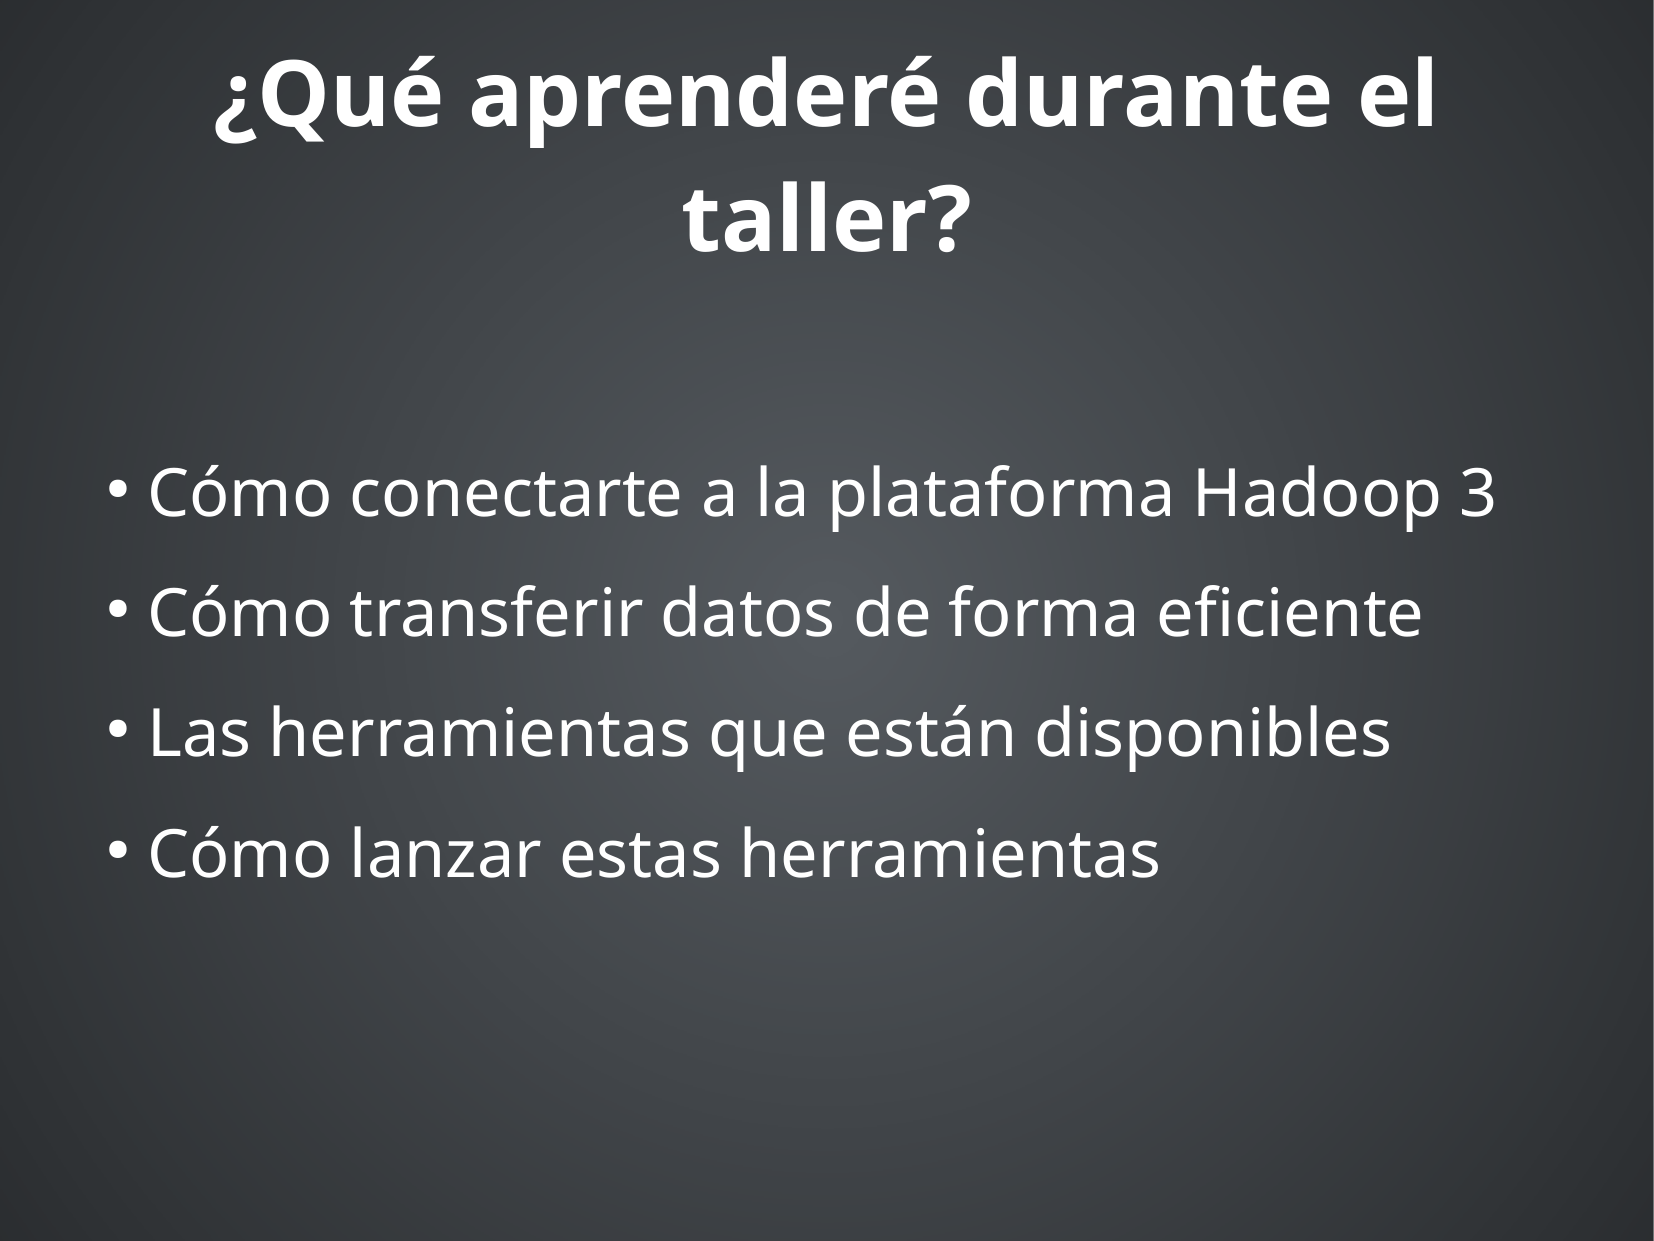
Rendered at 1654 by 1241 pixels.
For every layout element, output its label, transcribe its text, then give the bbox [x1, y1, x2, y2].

picture [0, 0, 1654, 1241]
title ¿Qué aprenderé durante el taller? [82, 45, 1571, 261]
list Cómo conectarte a la plataforma Hadoop 3 Cómo transferir datos de forma eficiente Las herramientas que están disponibles Cómo lanzar estas herramientas [88, 324, 1601, 892]
